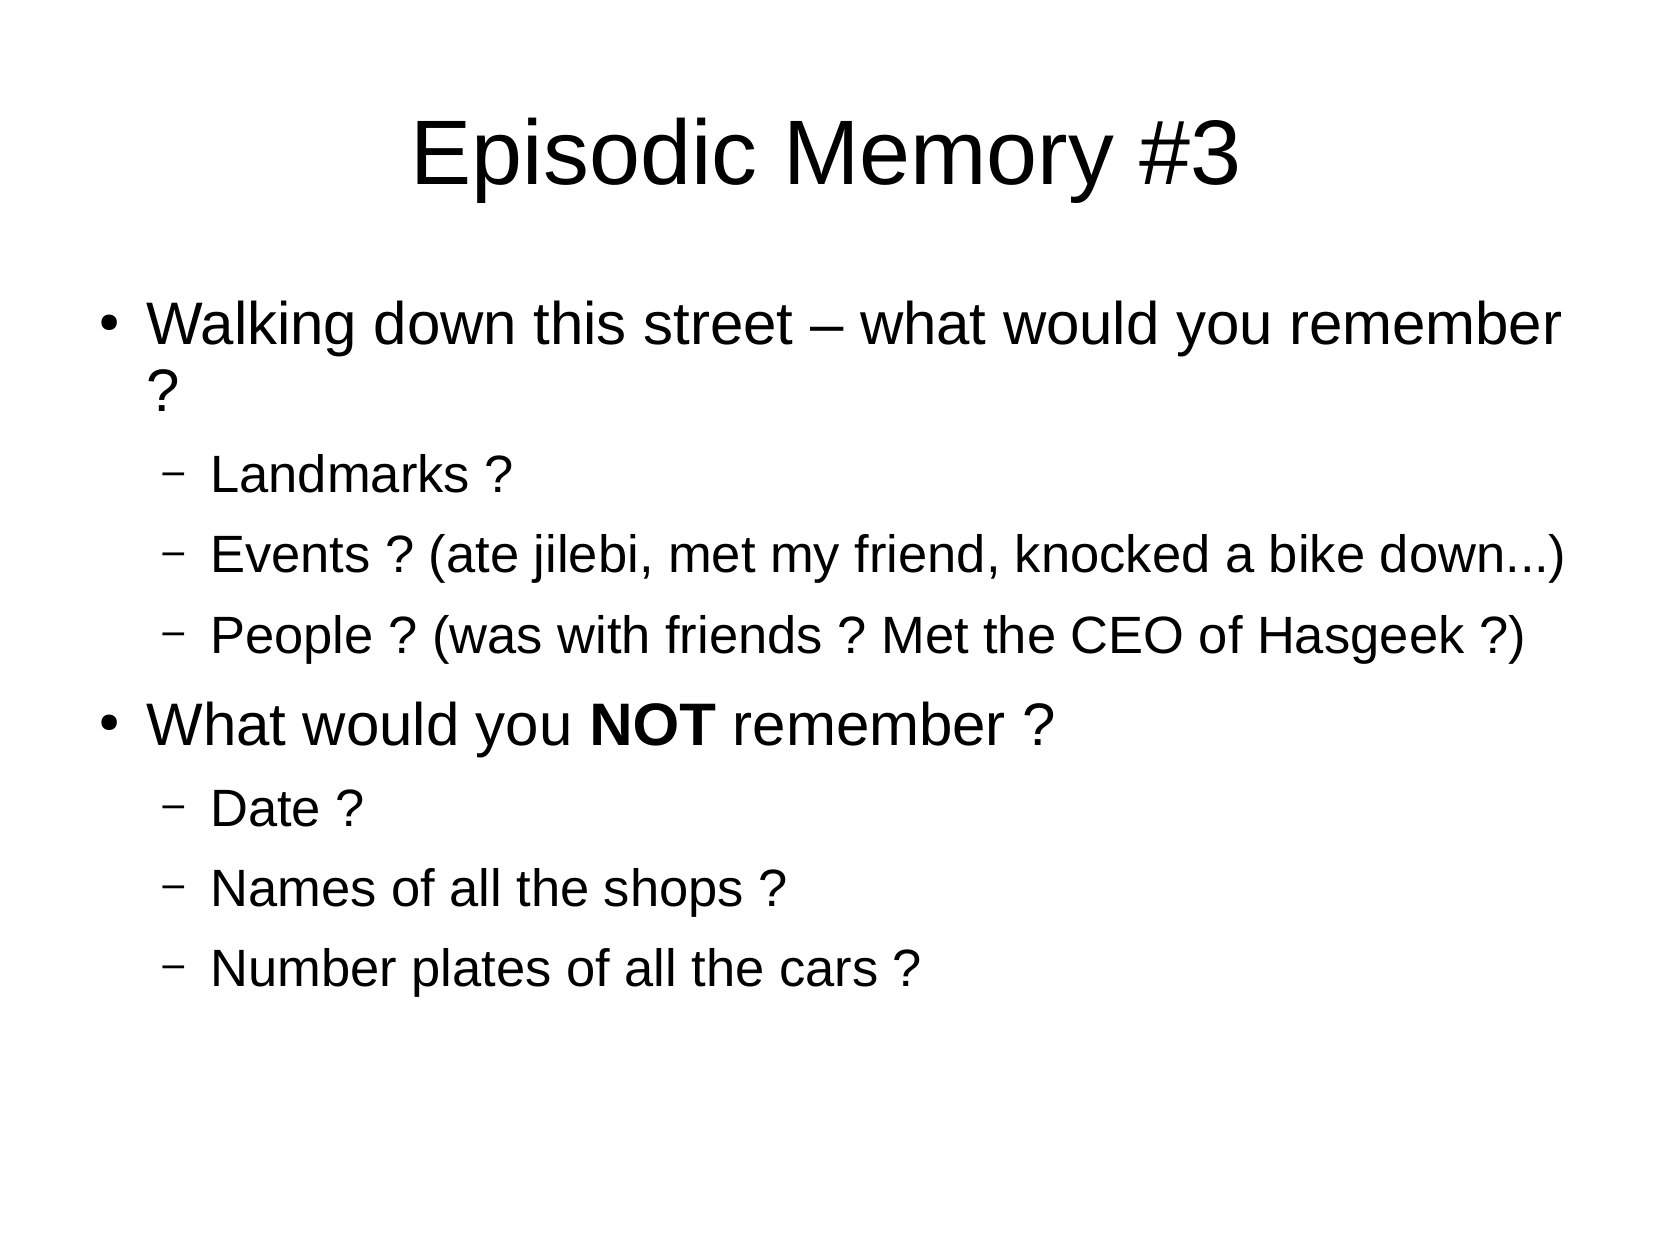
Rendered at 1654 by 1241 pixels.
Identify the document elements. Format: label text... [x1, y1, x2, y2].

title Episodic Memory #3 [82, 49, 1571, 257]
list Walking down this street – what would you remember ? Landmarks ? Events ? (ate jilebi, met my friend, knocked a bike down...) People ? (was with friends ? Met the CEO of Hasgeek ?) What would you NOT remember ? Date ? Names of all the shops ? Number plates of all the cars ? [82, 290, 1571, 1010]
